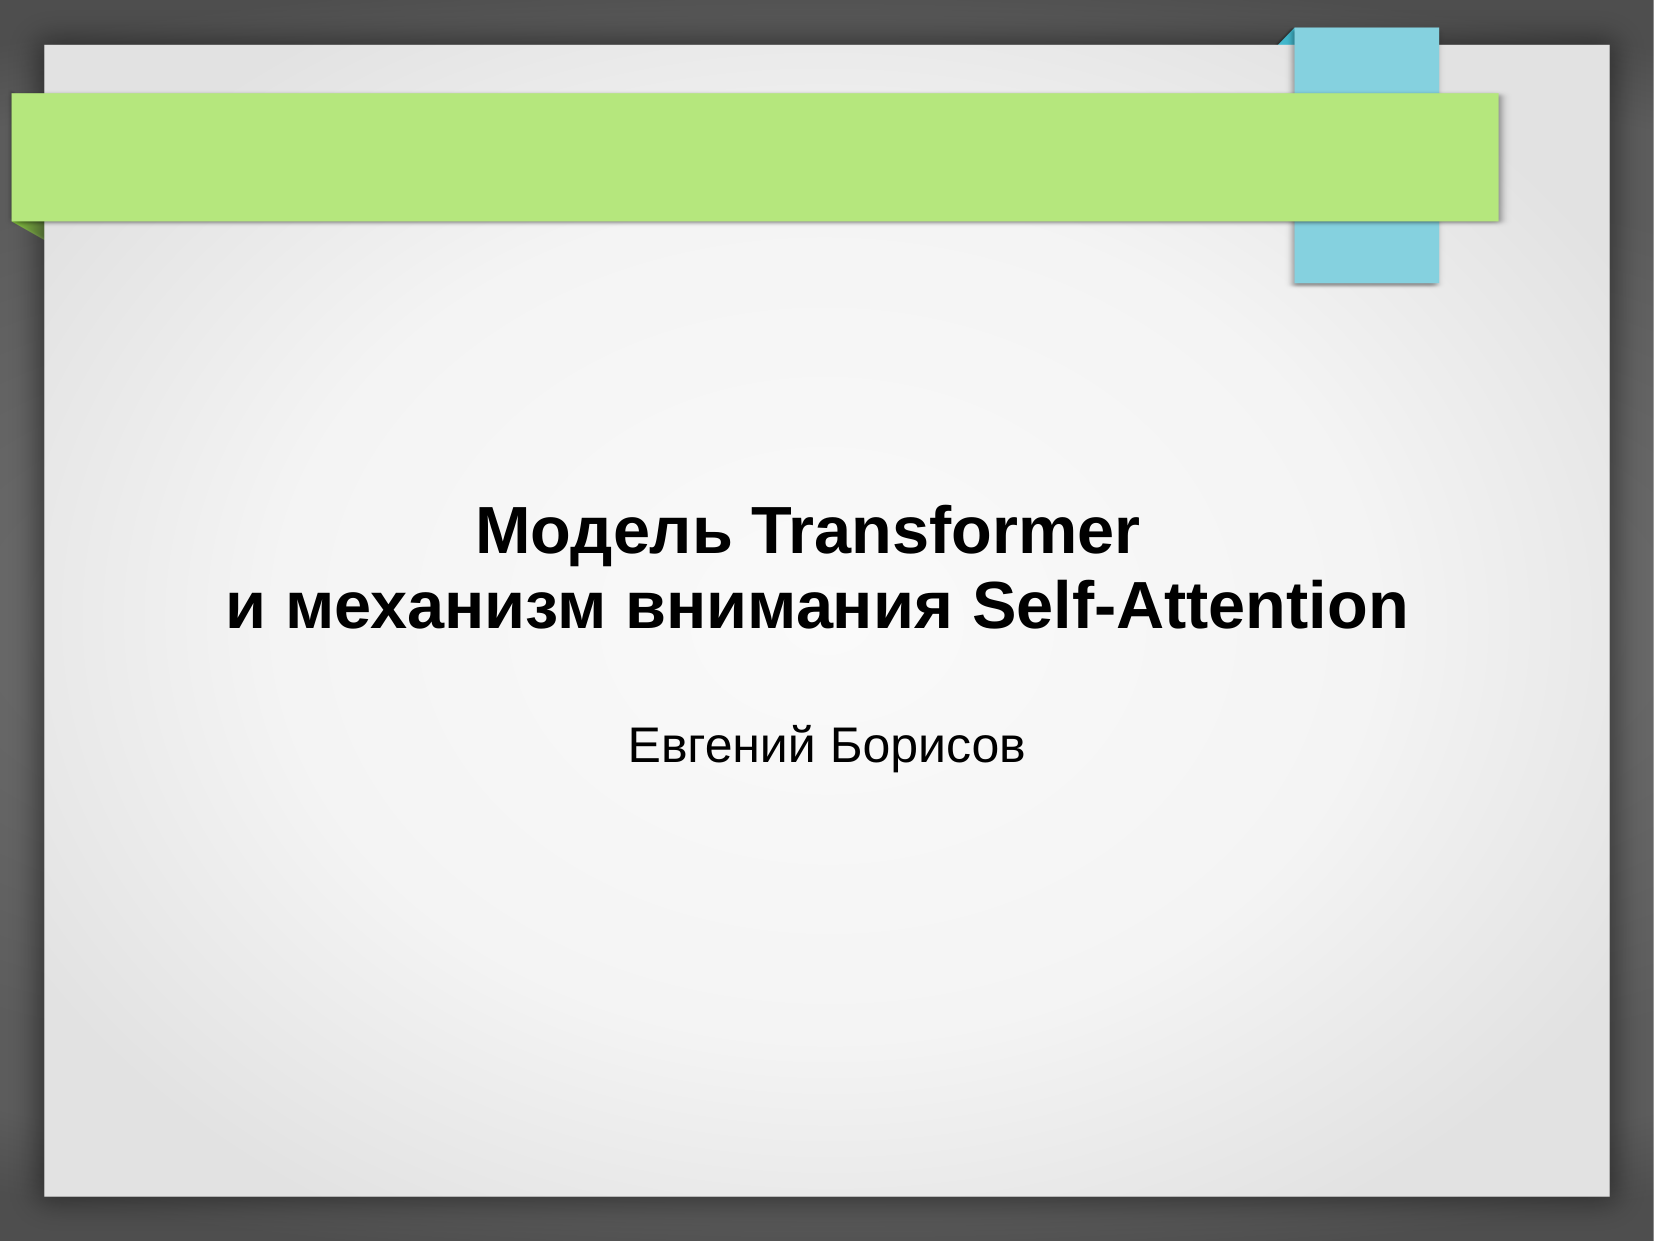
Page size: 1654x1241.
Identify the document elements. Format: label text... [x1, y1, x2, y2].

subtitle Модель Transformer и механизм внимания Self-Attention Евгений Борисов [82, 290, 1571, 1010]
picture [0, 0, 1654, 1241]
